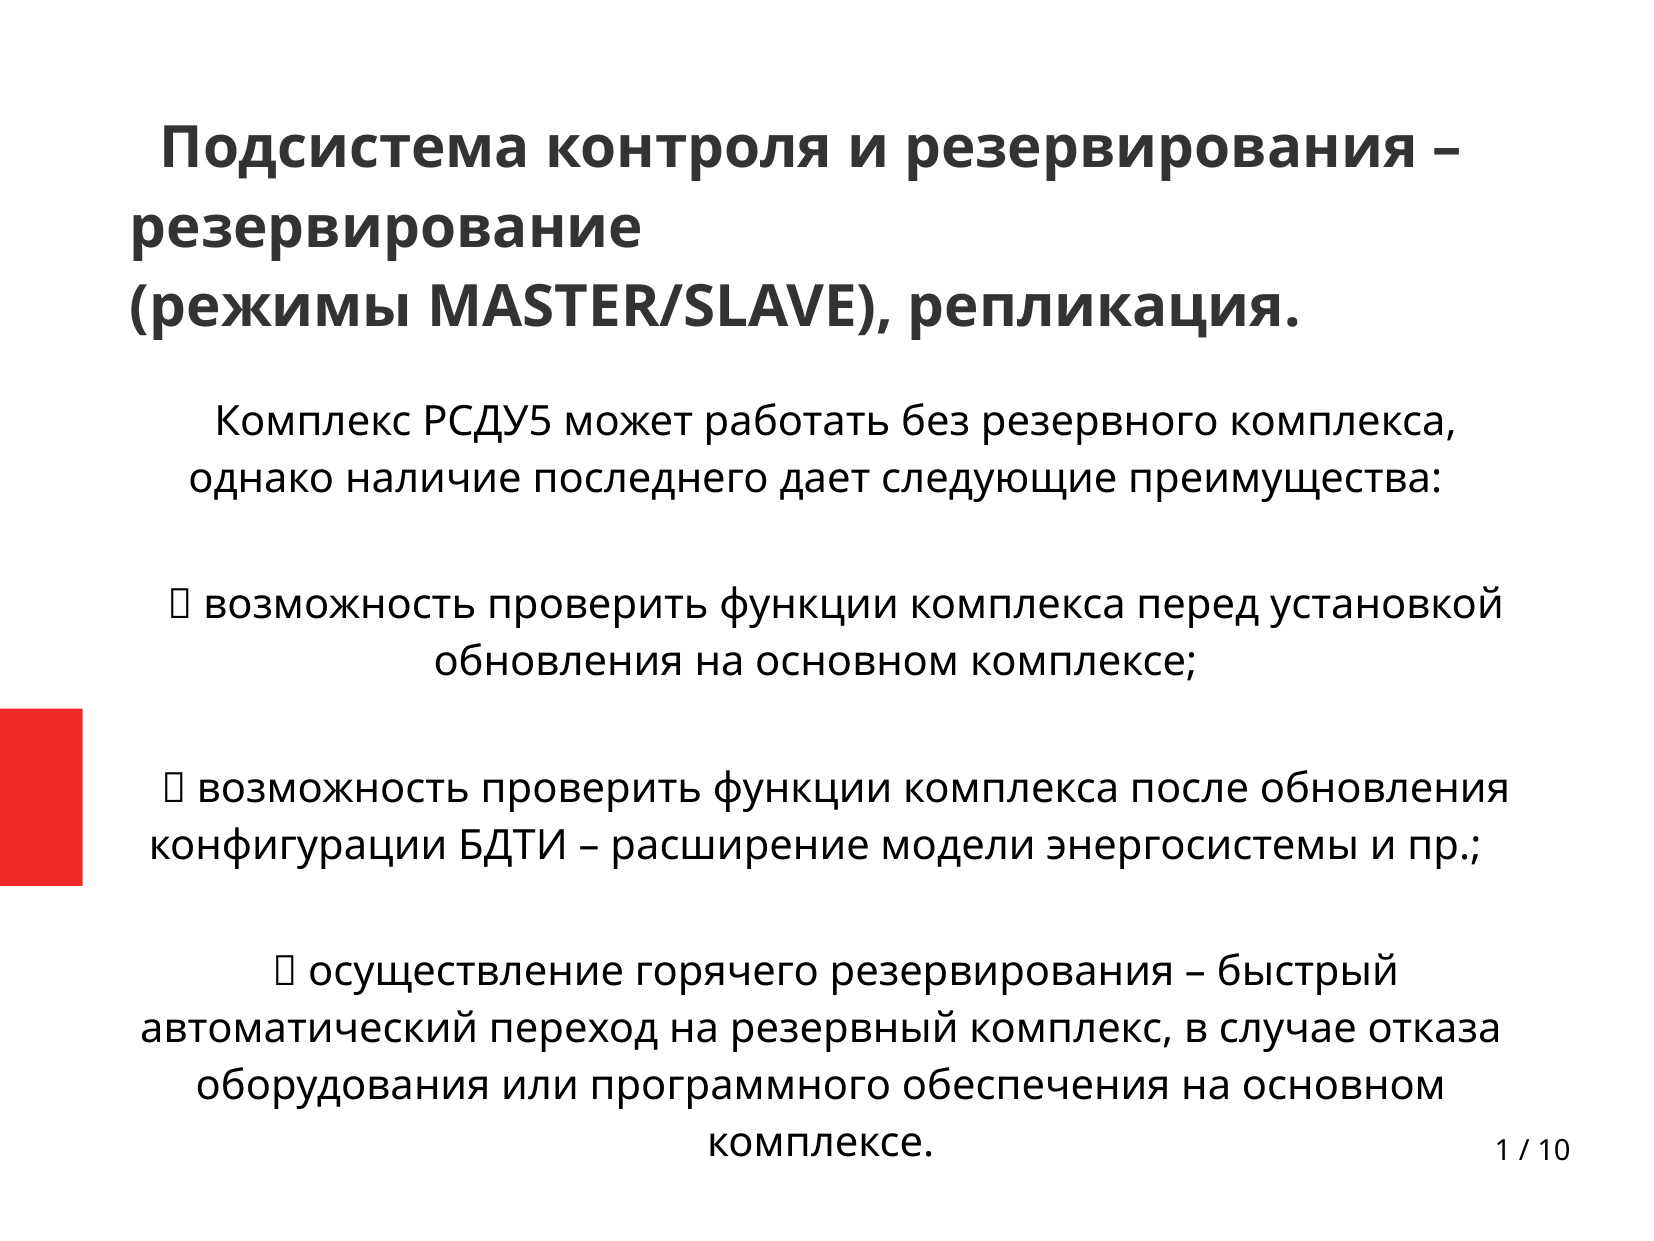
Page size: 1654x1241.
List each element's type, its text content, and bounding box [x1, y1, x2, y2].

subtitle Комплекс РСДУ5 может работать без резервного комплекса, однако наличие последнего дает следующие преимущества:  возможность проверить функции комплекса перед установкой обновления на основном комплексе;  возможность проверить функции комплекса после обновления конфигурации БДТИ – расширение модели энергосистемы и пр.;  осуществление горячего резервирования – быстрый автоматический переход на резервный комплекс, в случае отказа оборудования или программного обеспечения на основном комплексе. [129, 377, 1512, 1182]
title Подсистема контроля и резервирования – резервирование (режимы MASTER/SLAVE), репликация. [129, 35, 1536, 414]
